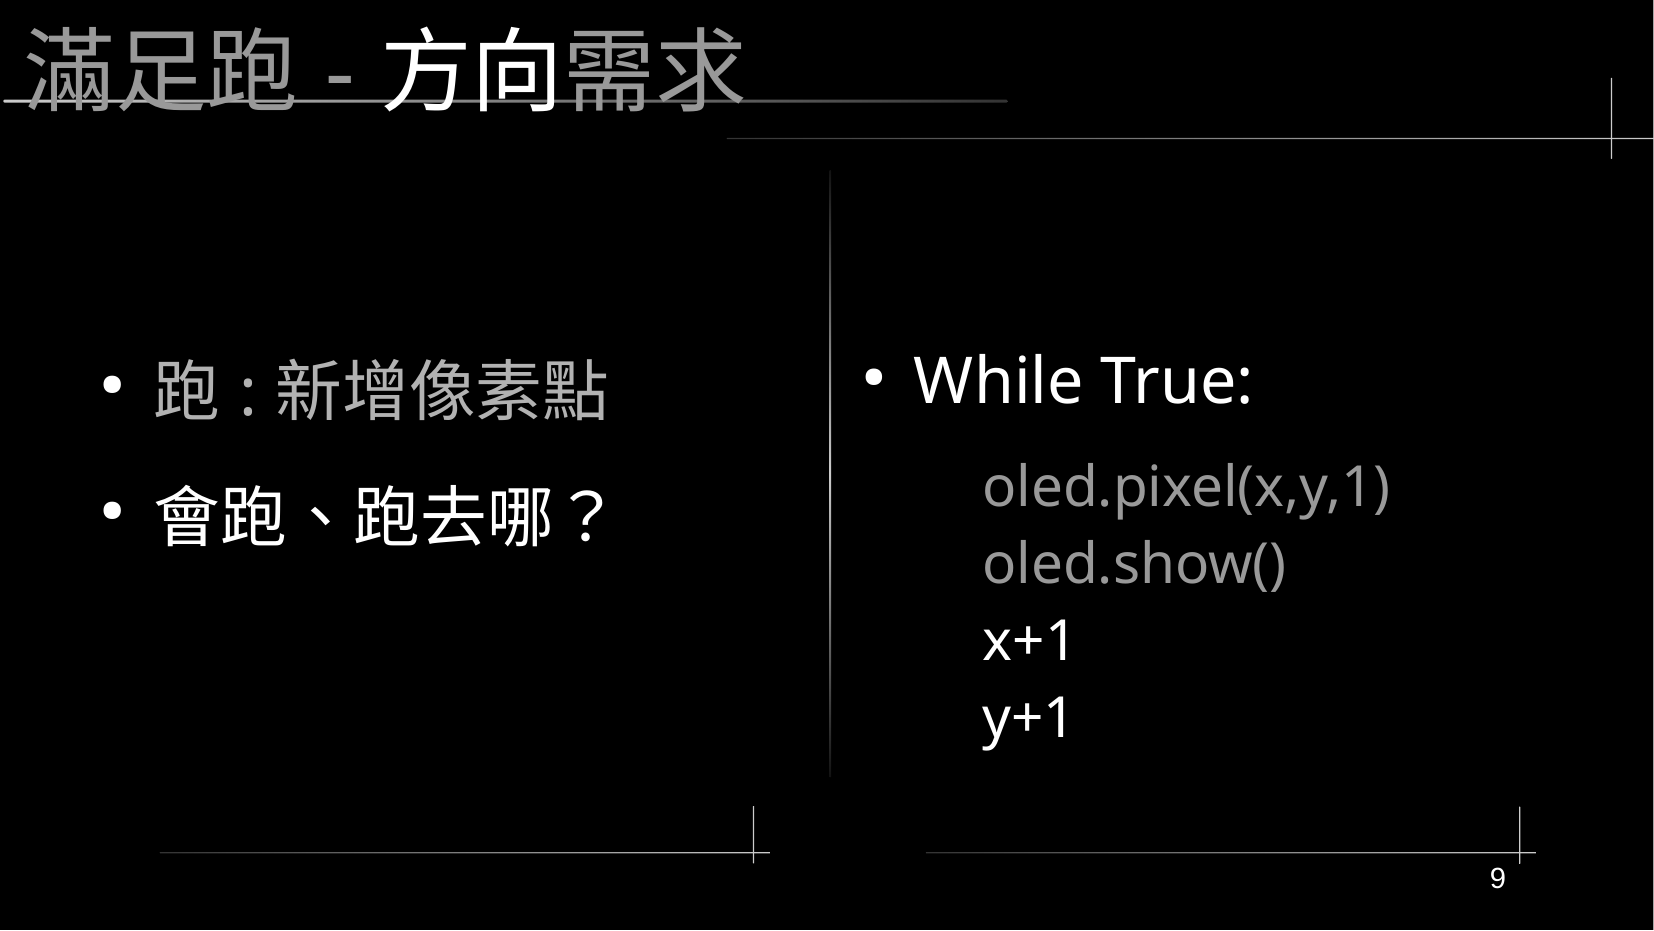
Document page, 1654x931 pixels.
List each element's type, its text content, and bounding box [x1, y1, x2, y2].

list 跑:新增像素點 會跑、跑去哪？ [82, 217, 809, 758]
list While True: oled.pixel(x,y,1) oled.show() x+1 y+1 [845, 217, 1572, 758]
title 滿足跑-方向需求 [23, 9, 1589, 121]
